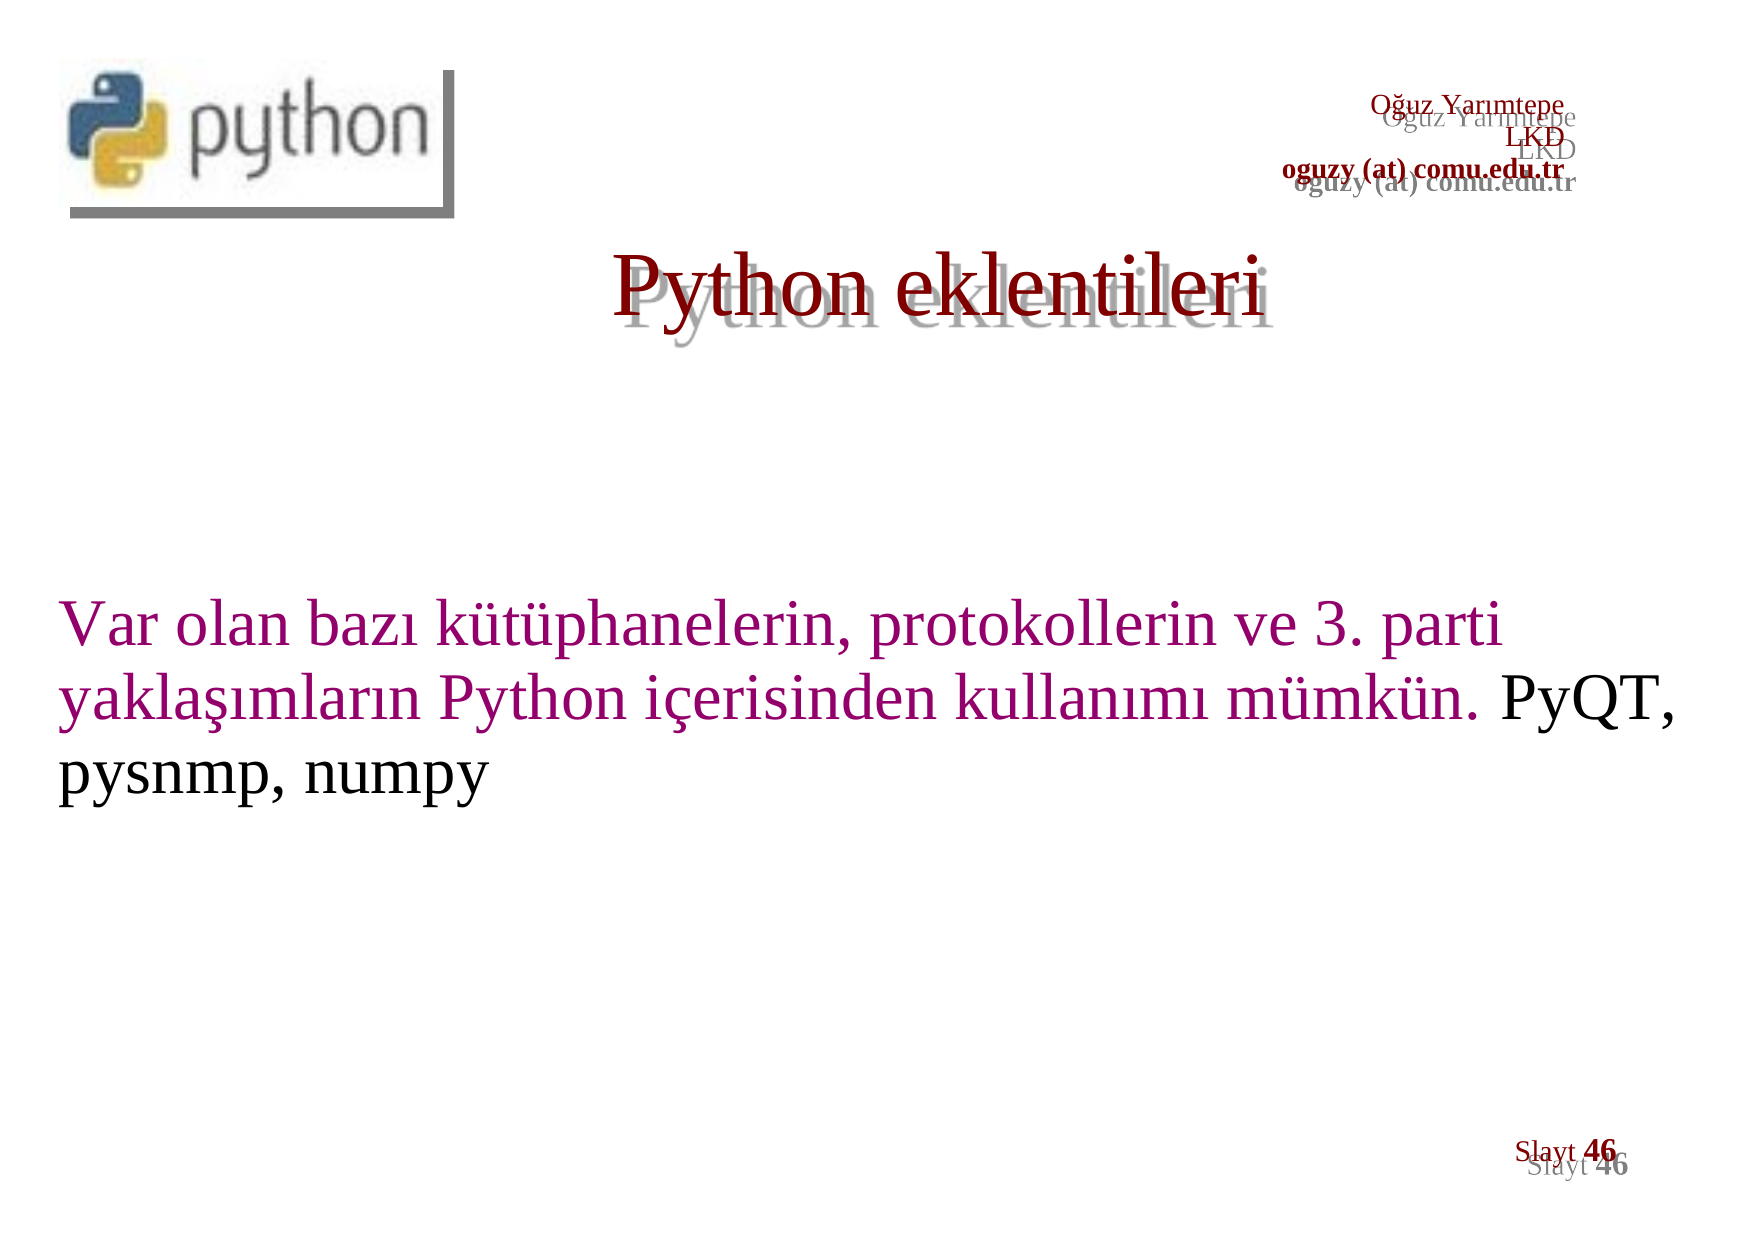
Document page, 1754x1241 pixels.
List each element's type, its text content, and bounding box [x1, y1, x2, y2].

title Python eklentileri [194, 214, 1684, 355]
subtitle Var olan bazı kütüphanelerin, protokollerin ve 3. parti yaklaşımların Python içerisinden kullanımı mümkün. PyQT, pysnmp, numpy [59, 360, 1695, 1034]
picture [59, 58, 443, 207]
